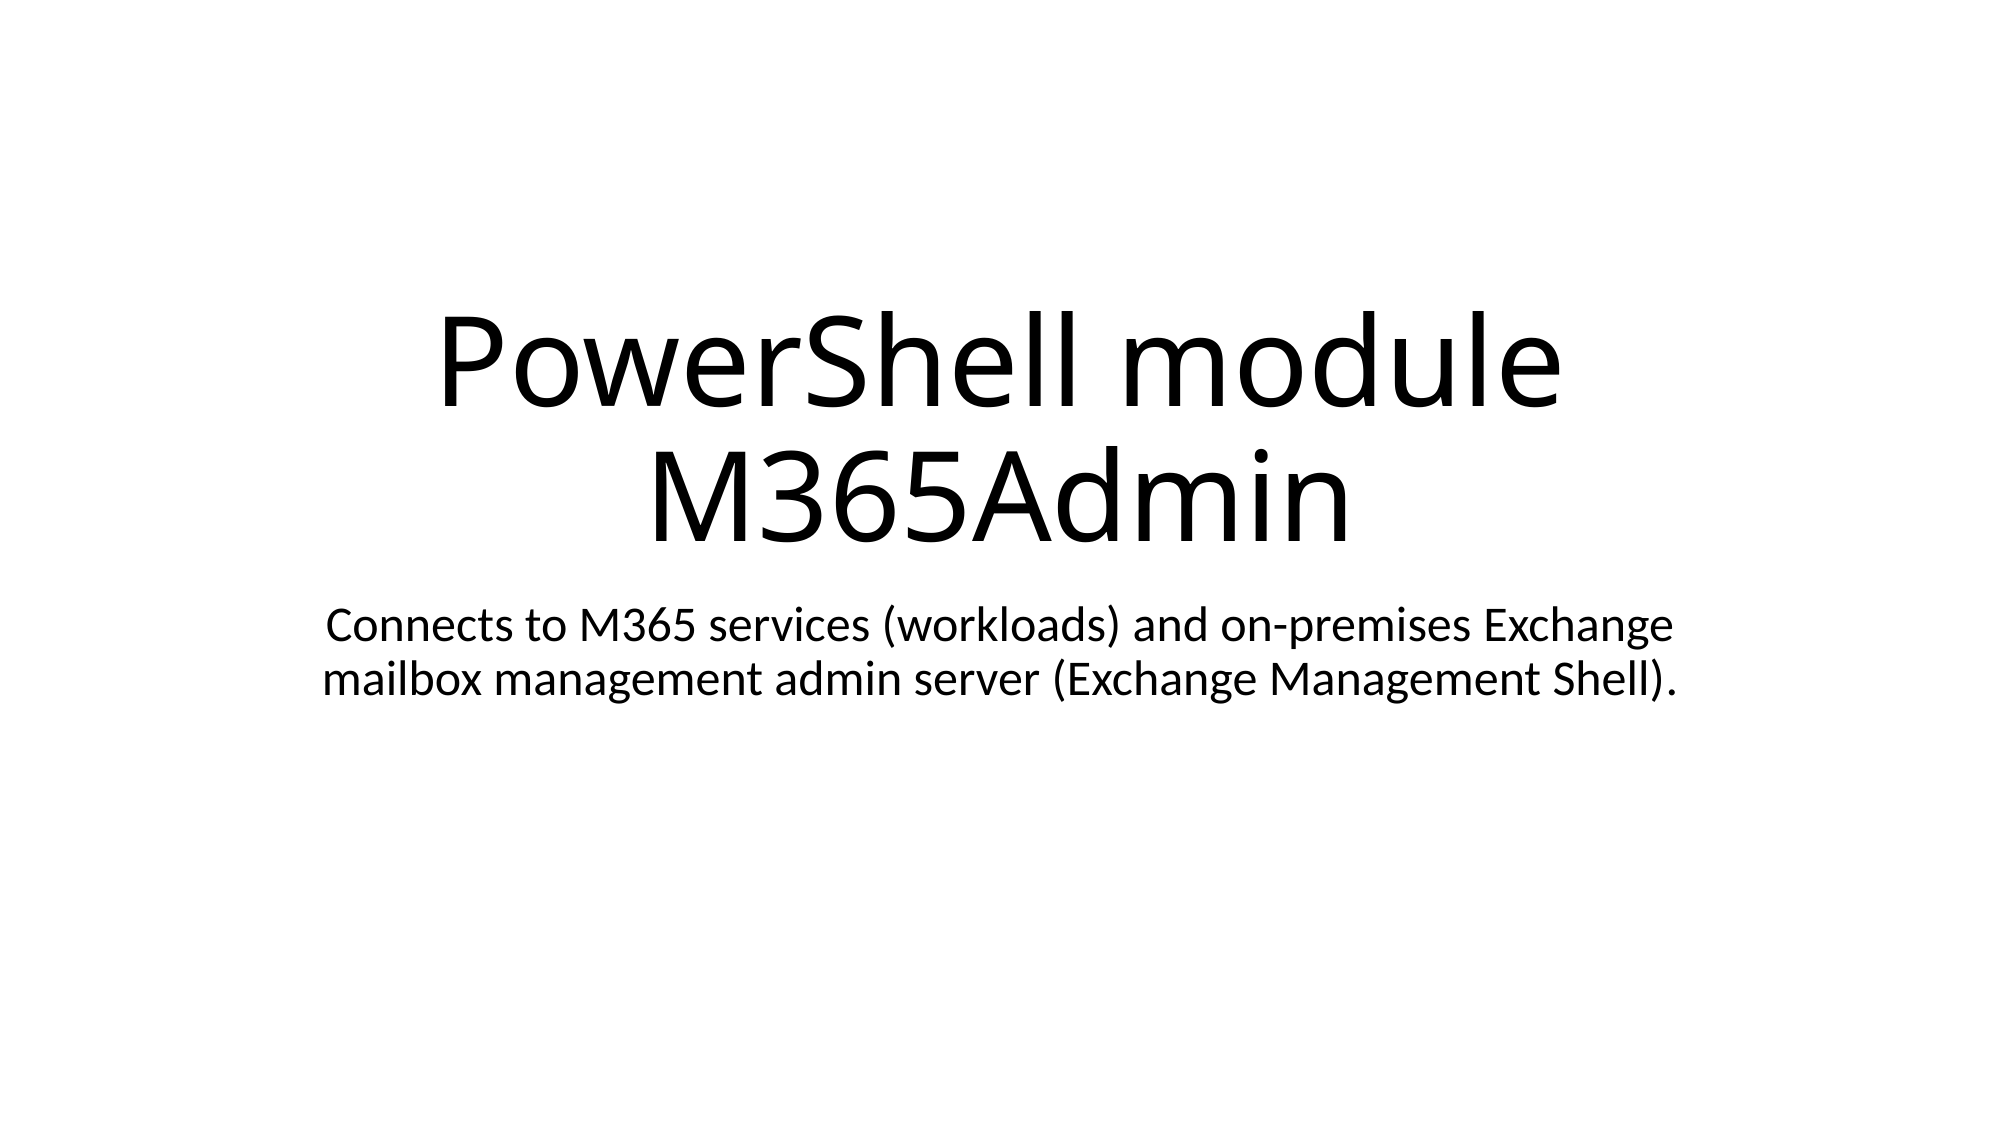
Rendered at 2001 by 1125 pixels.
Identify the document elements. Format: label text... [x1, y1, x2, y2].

subtitle Connects to M365 services (workloads) and on-premises Exchange mailbox management admin server (Exchange Management Shell). [249, 590, 1750, 863]
title PowerShell module M365Admin [249, 184, 1750, 576]
